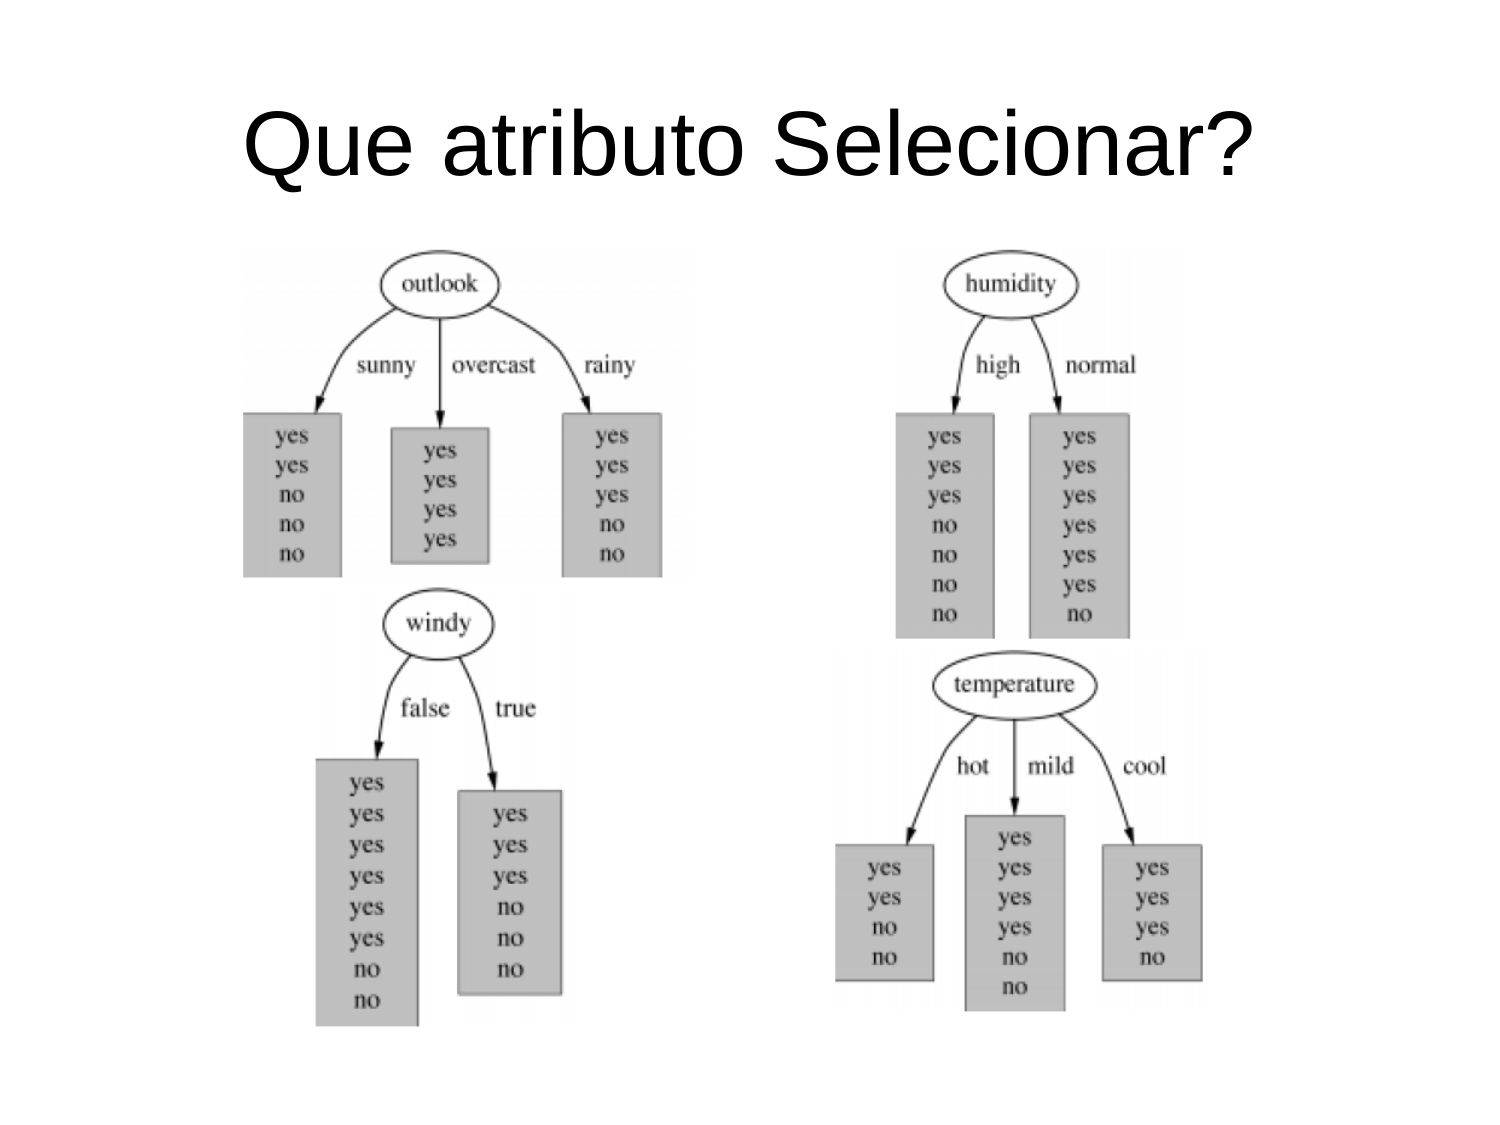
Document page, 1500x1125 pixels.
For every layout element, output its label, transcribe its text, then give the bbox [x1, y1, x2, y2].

picture [236, 245, 1210, 1034]
title Que atributo Selecionar? [75, 21, 1426, 257]
